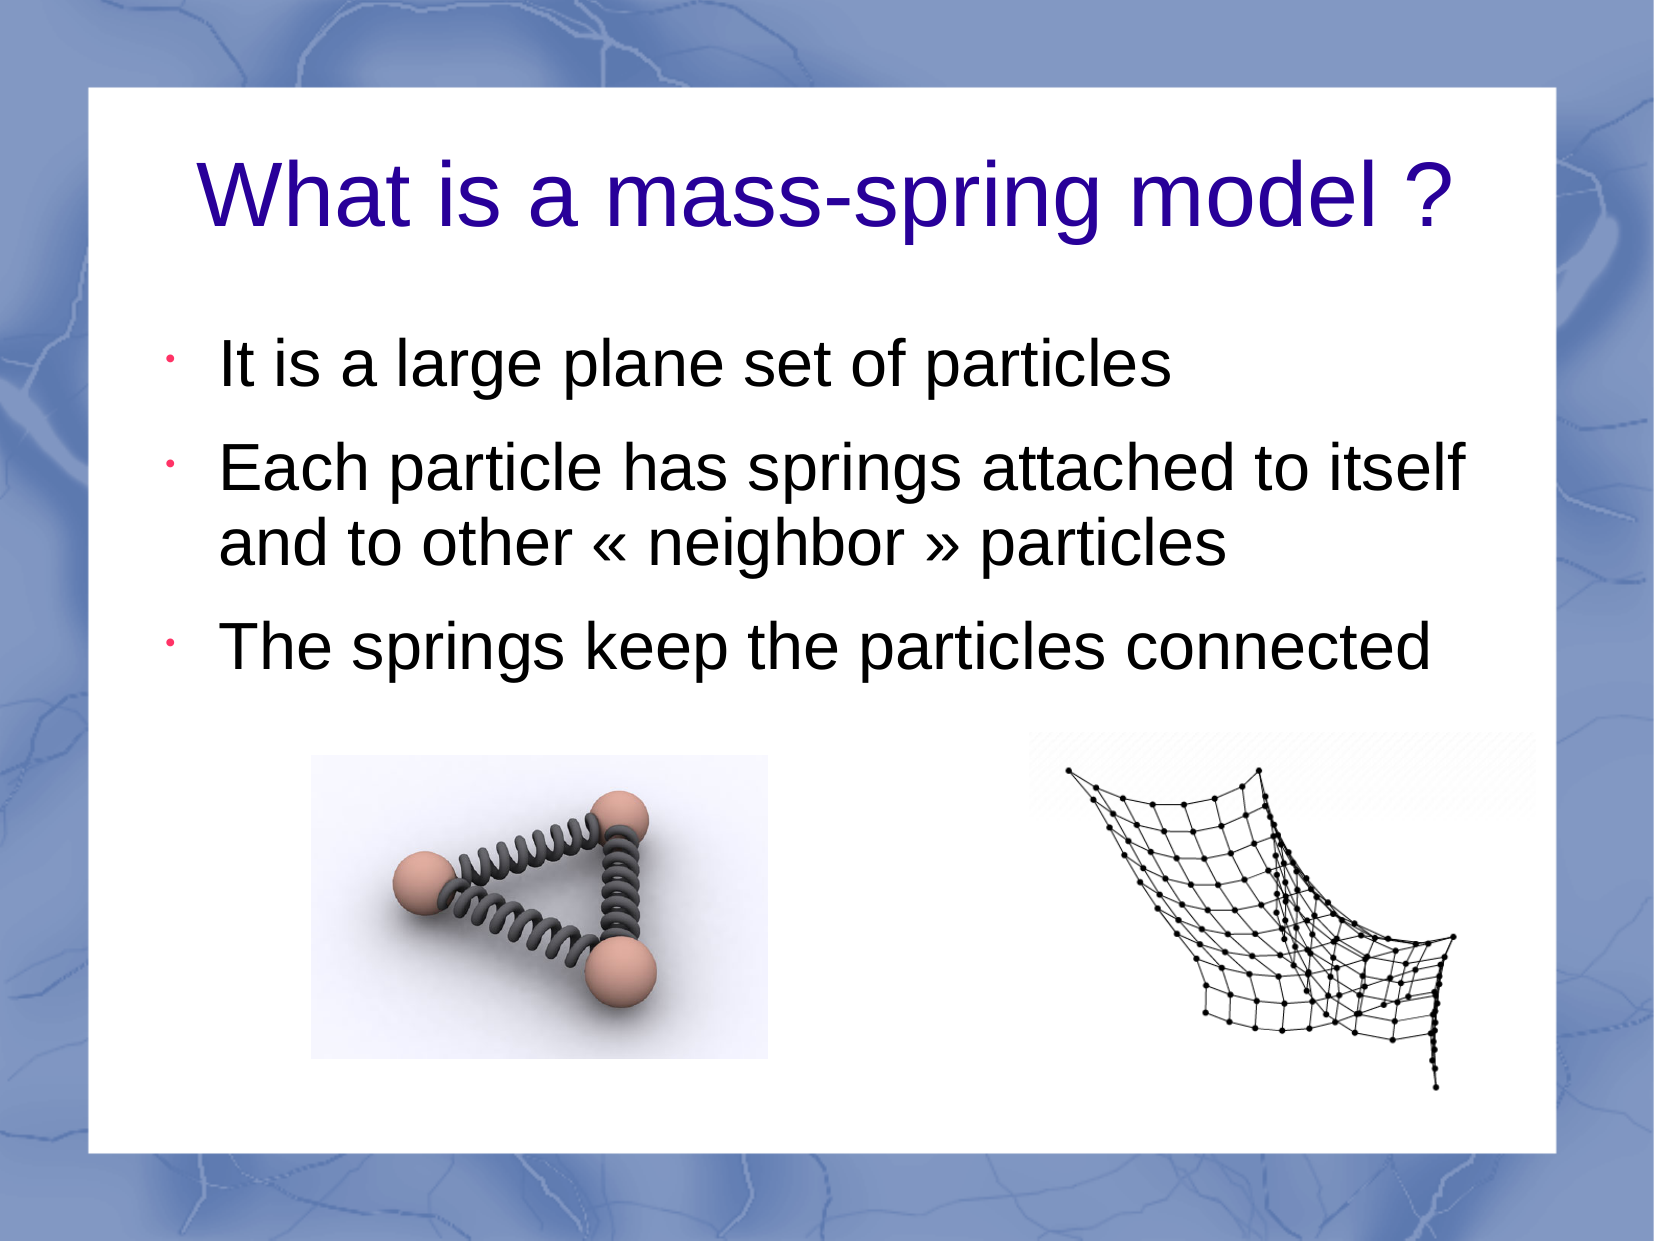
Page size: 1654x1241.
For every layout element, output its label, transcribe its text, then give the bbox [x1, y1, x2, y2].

list It is a large plane set of particles Each particle has springs attached to itself and to other « neighbor » particles The springs keep the particles connected [147, 325, 1506, 1045]
picture [0, 0, 1654, 1241]
title What is a mass-spring model ? [118, 90, 1536, 298]
